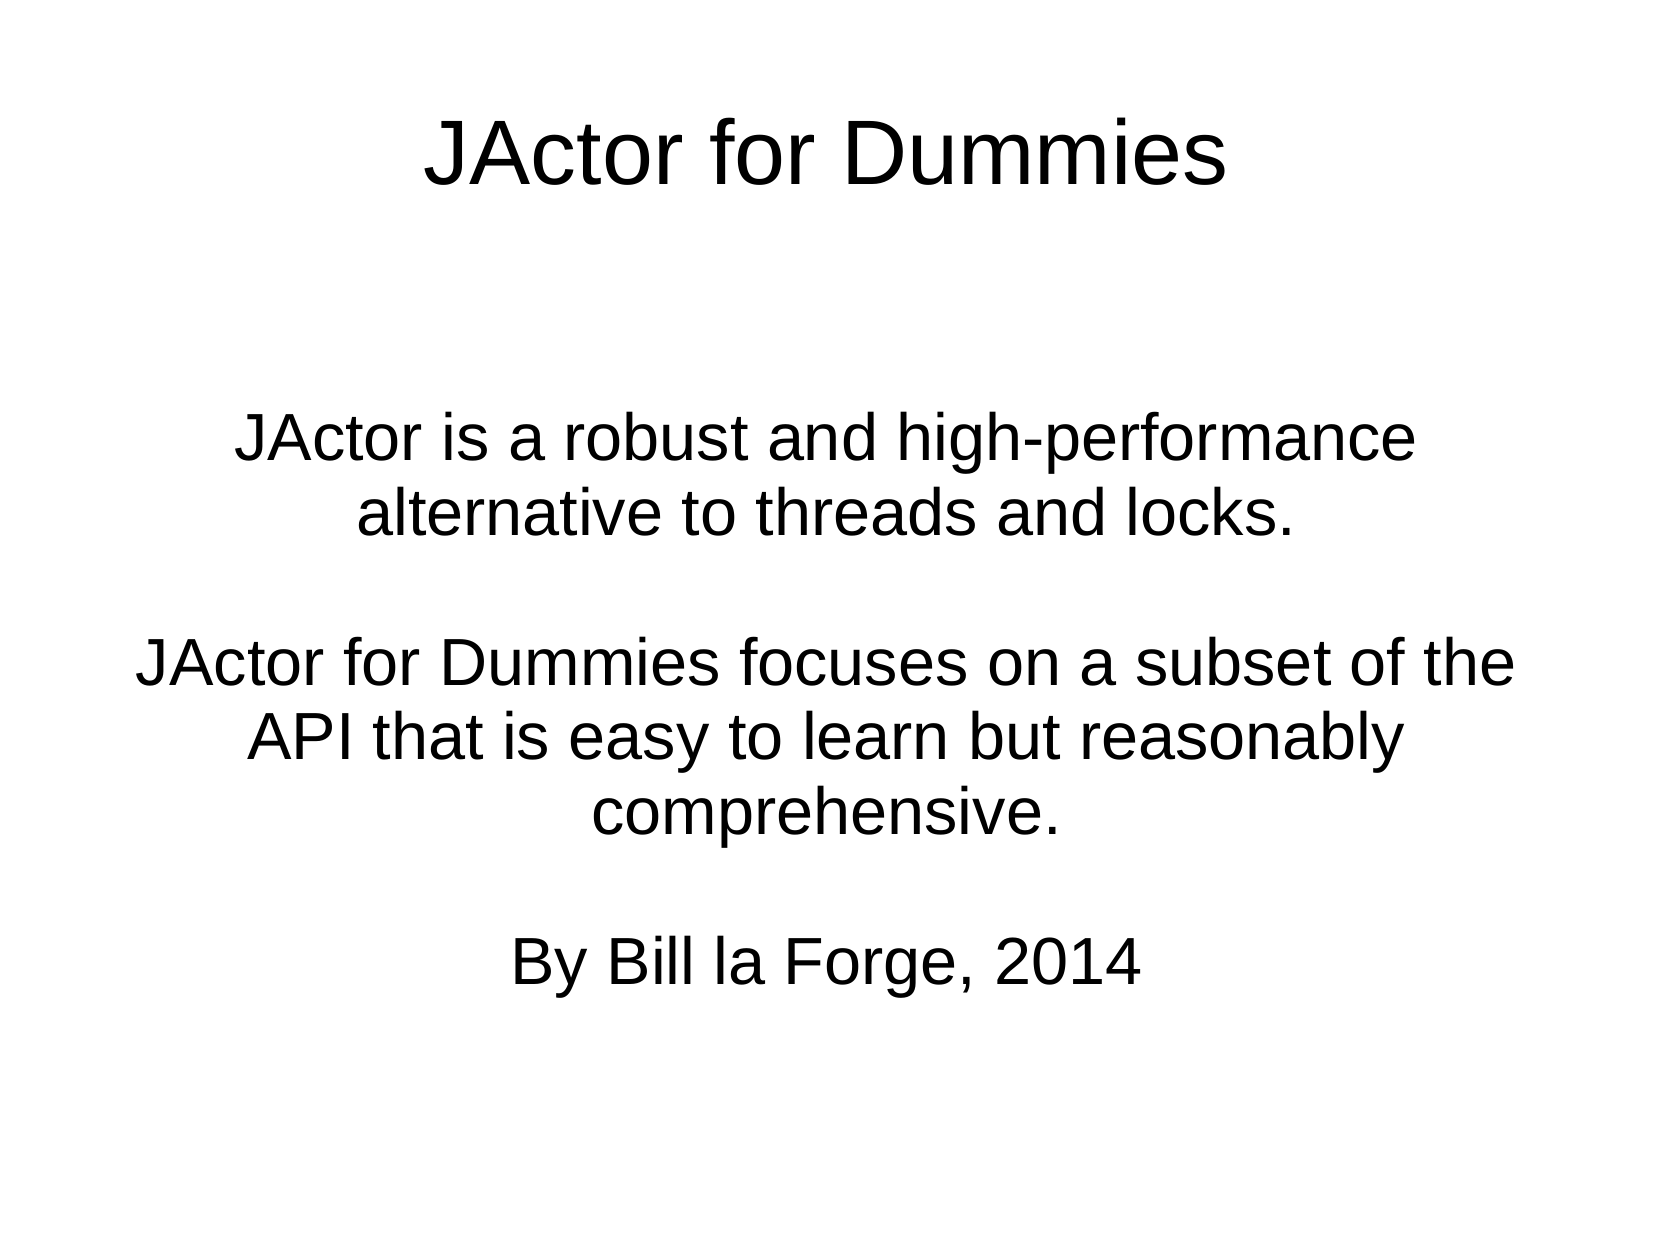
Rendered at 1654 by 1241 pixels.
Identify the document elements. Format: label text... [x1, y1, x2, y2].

title JActor for Dummies [82, 49, 1571, 257]
subtitle JActor is a robust and high-performance alternative to threads and locks. JActor for Dummies focuses on a subset of the API that is easy to learn but reasonably comprehensive. By Bill la Forge, 2014 [82, 290, 1571, 1109]
